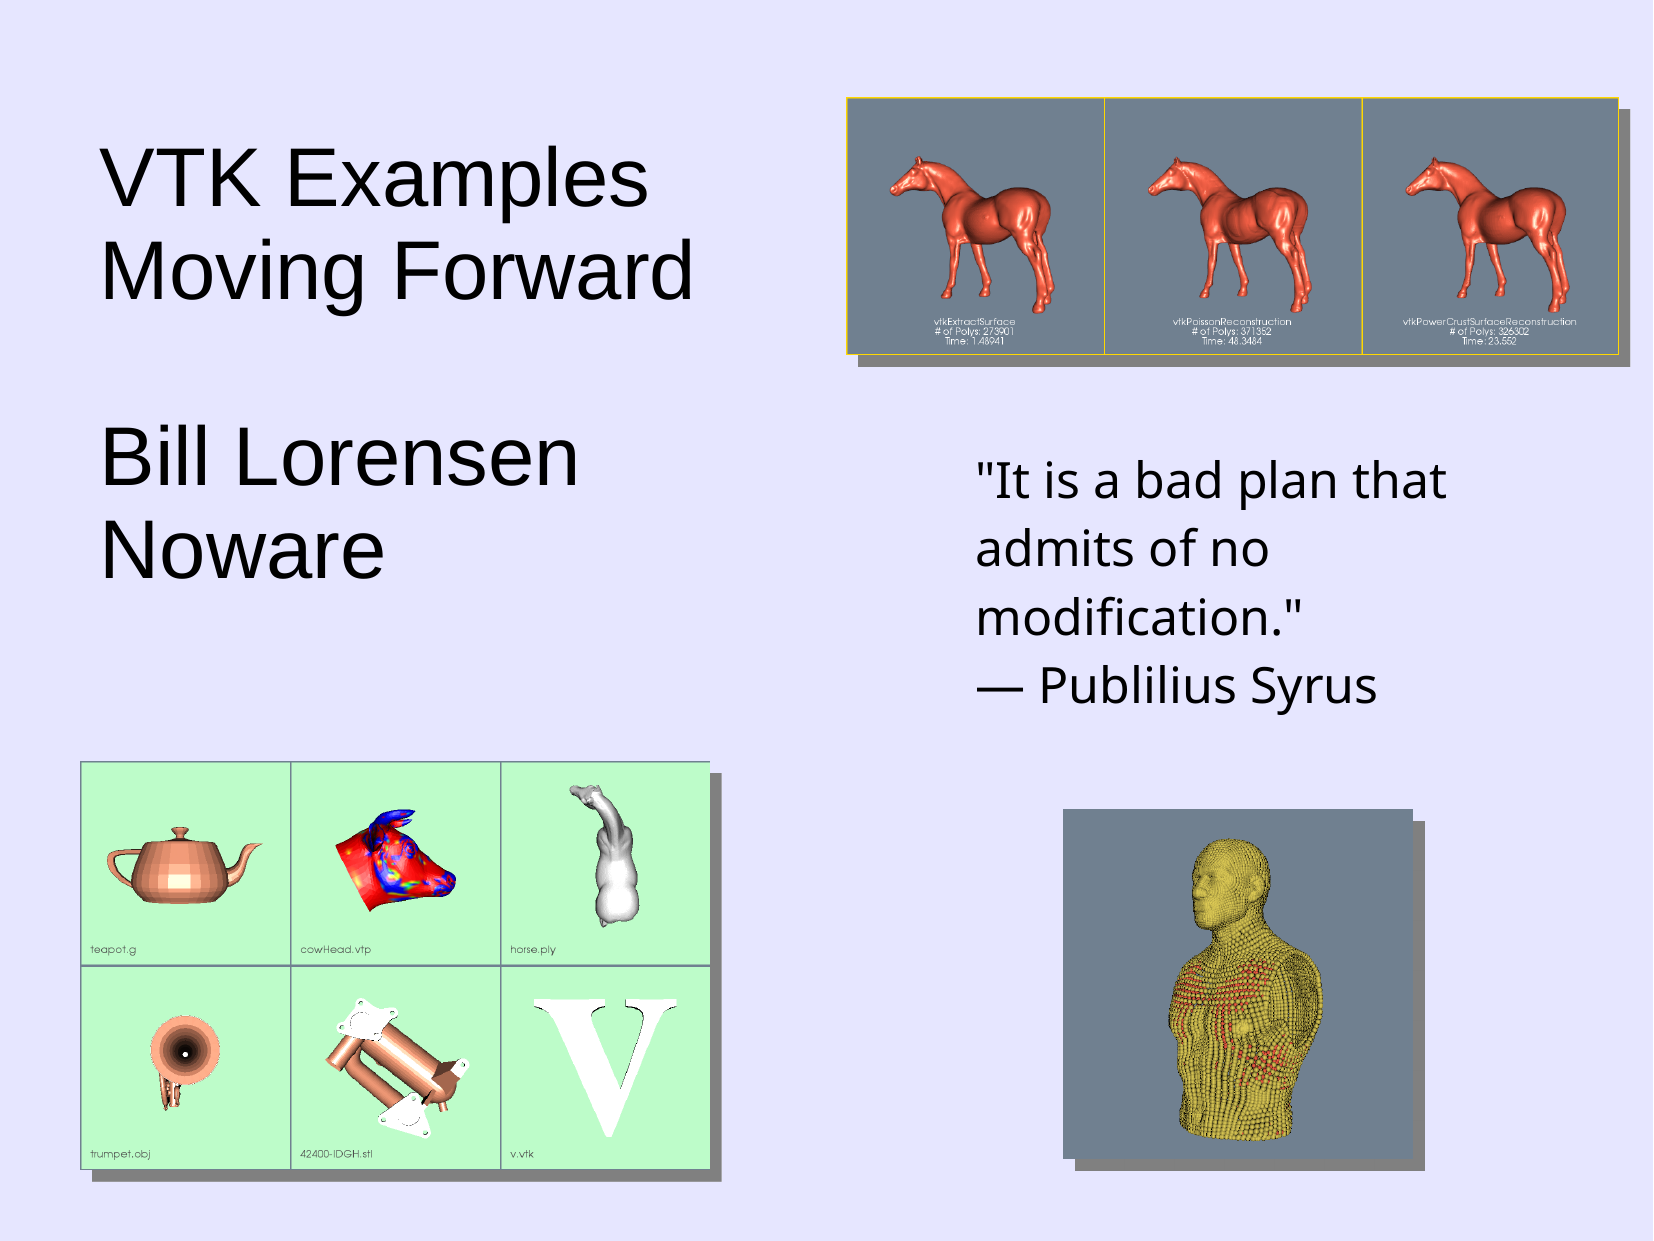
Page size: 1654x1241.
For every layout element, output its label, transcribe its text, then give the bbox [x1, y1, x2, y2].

text_box "It is a bad plan that admits of no modification." — Publilius Syrus [960, 437, 1597, 654]
text_box VTK Examples Moving Forward Bill Lorensen Noware [85, 123, 1091, 605]
picture [846, 97, 1619, 355]
picture [80, 761, 710, 1171]
picture [1063, 809, 1413, 1159]
